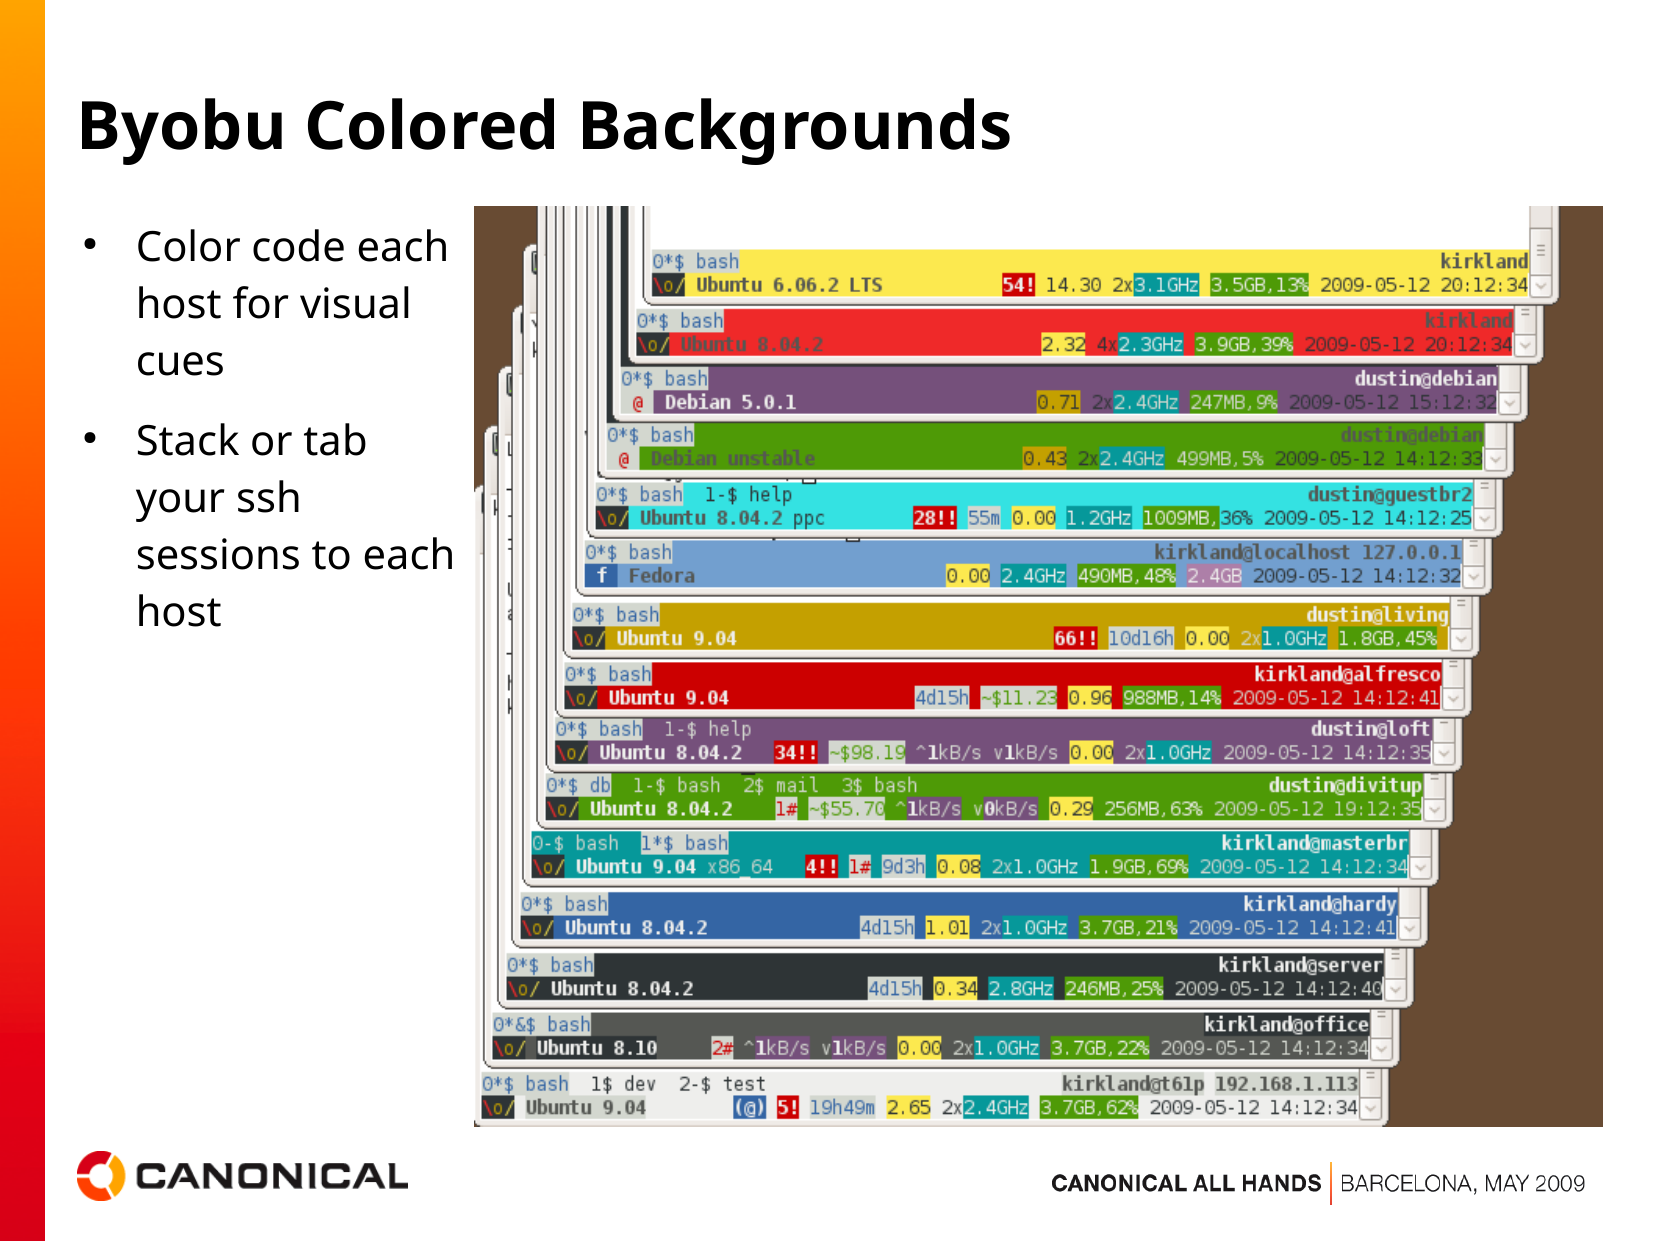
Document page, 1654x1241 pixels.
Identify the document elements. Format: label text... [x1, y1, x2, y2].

picture [77, 1151, 408, 1201]
picture [0, 0, 45, 1241]
picture [474, 206, 1603, 1127]
picture [1051, 1162, 1585, 1205]
list Color code each host for visual cues Stack or tab your ssh sessions to each host [65, 216, 465, 580]
title Byobu Colored Backgrounds [76, 48, 1589, 200]
